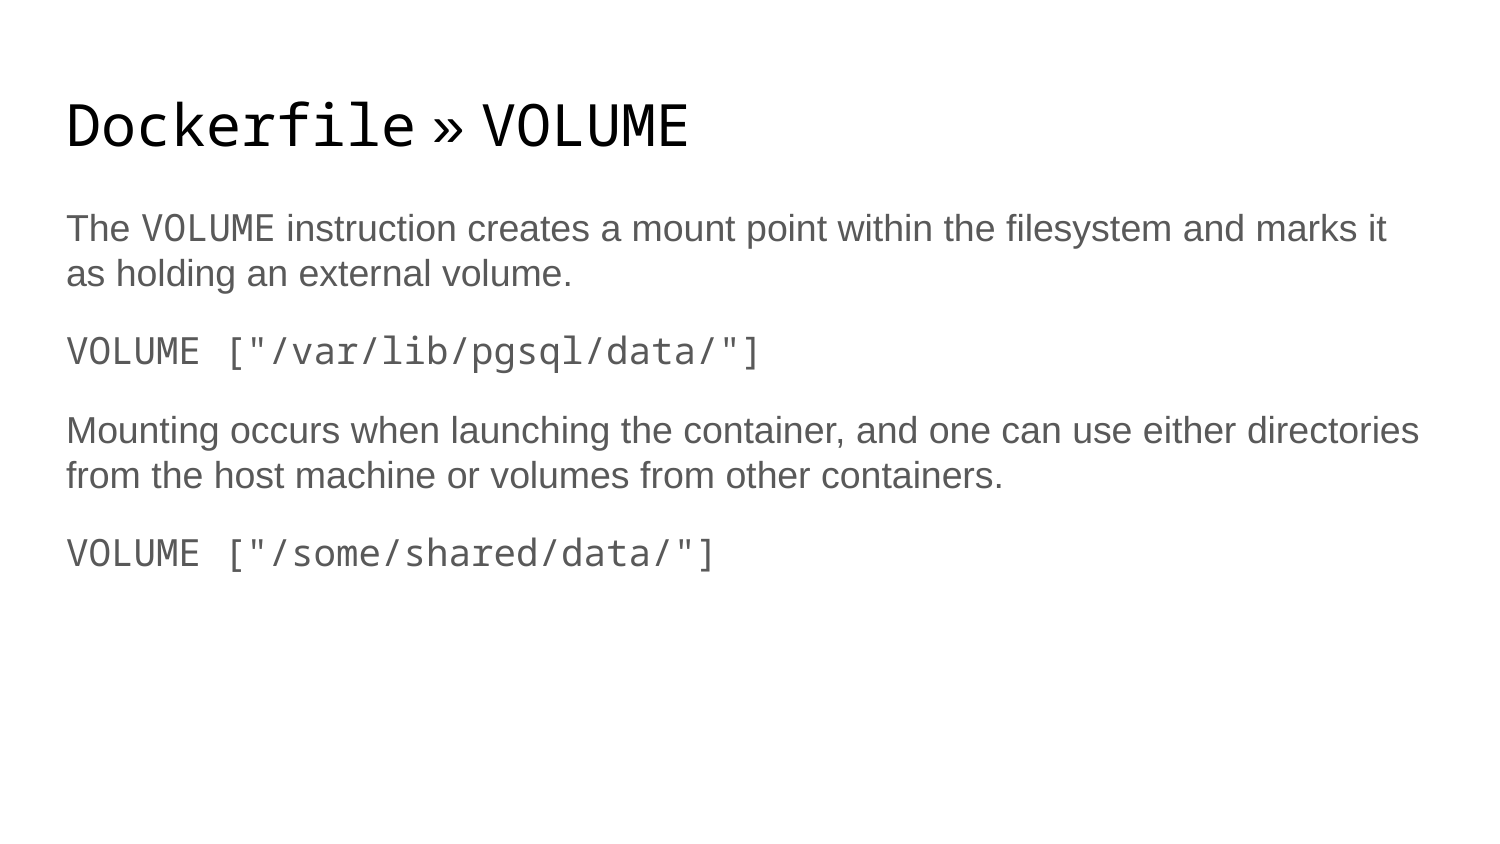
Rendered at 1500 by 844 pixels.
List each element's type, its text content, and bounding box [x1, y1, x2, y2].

title Dockerfile » VOLUME [51, 72, 1449, 167]
list The VOLUME instruction creates a mount point within the filesystem and marks it as holding an external volume. VOLUME ["/var/lib/pgsql/data/"] Mounting occurs when launching the container, and one can use either directories from the host machine or volumes from other containers. VOLUME ["/some/shared/data/"] [51, 189, 1449, 750]
